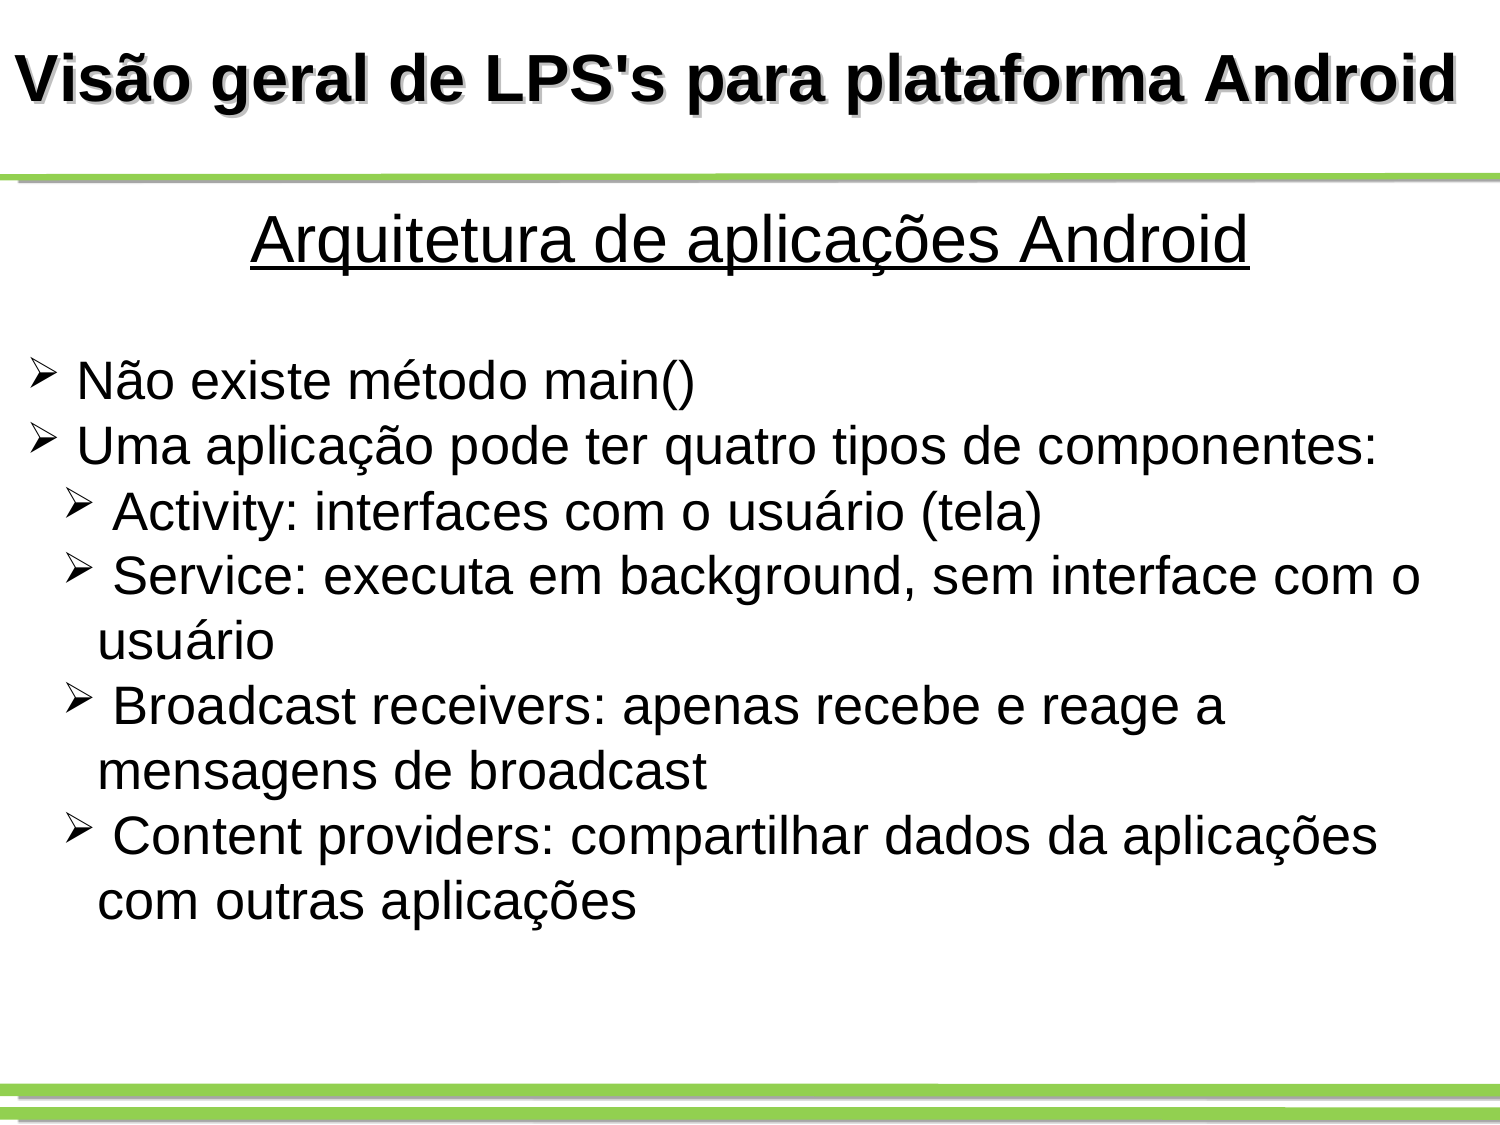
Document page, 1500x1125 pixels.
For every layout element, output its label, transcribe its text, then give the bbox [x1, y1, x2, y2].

text_box Arquitetura de aplicações Android Não existe método main() Uma aplicação pode ter quatro tipos de componentes: Activity: interfaces com o usuário (tela) Service: executa em background, sem interface com o usuário Broadcast receivers: apenas recebe e reage a mensagens de broadcast Content providers: compartilhar dados da aplicações com outras aplicações [11, 188, 1489, 1064]
text_box Visão geral de LPS's para plataforma Android [0, 0, 1500, 178]
